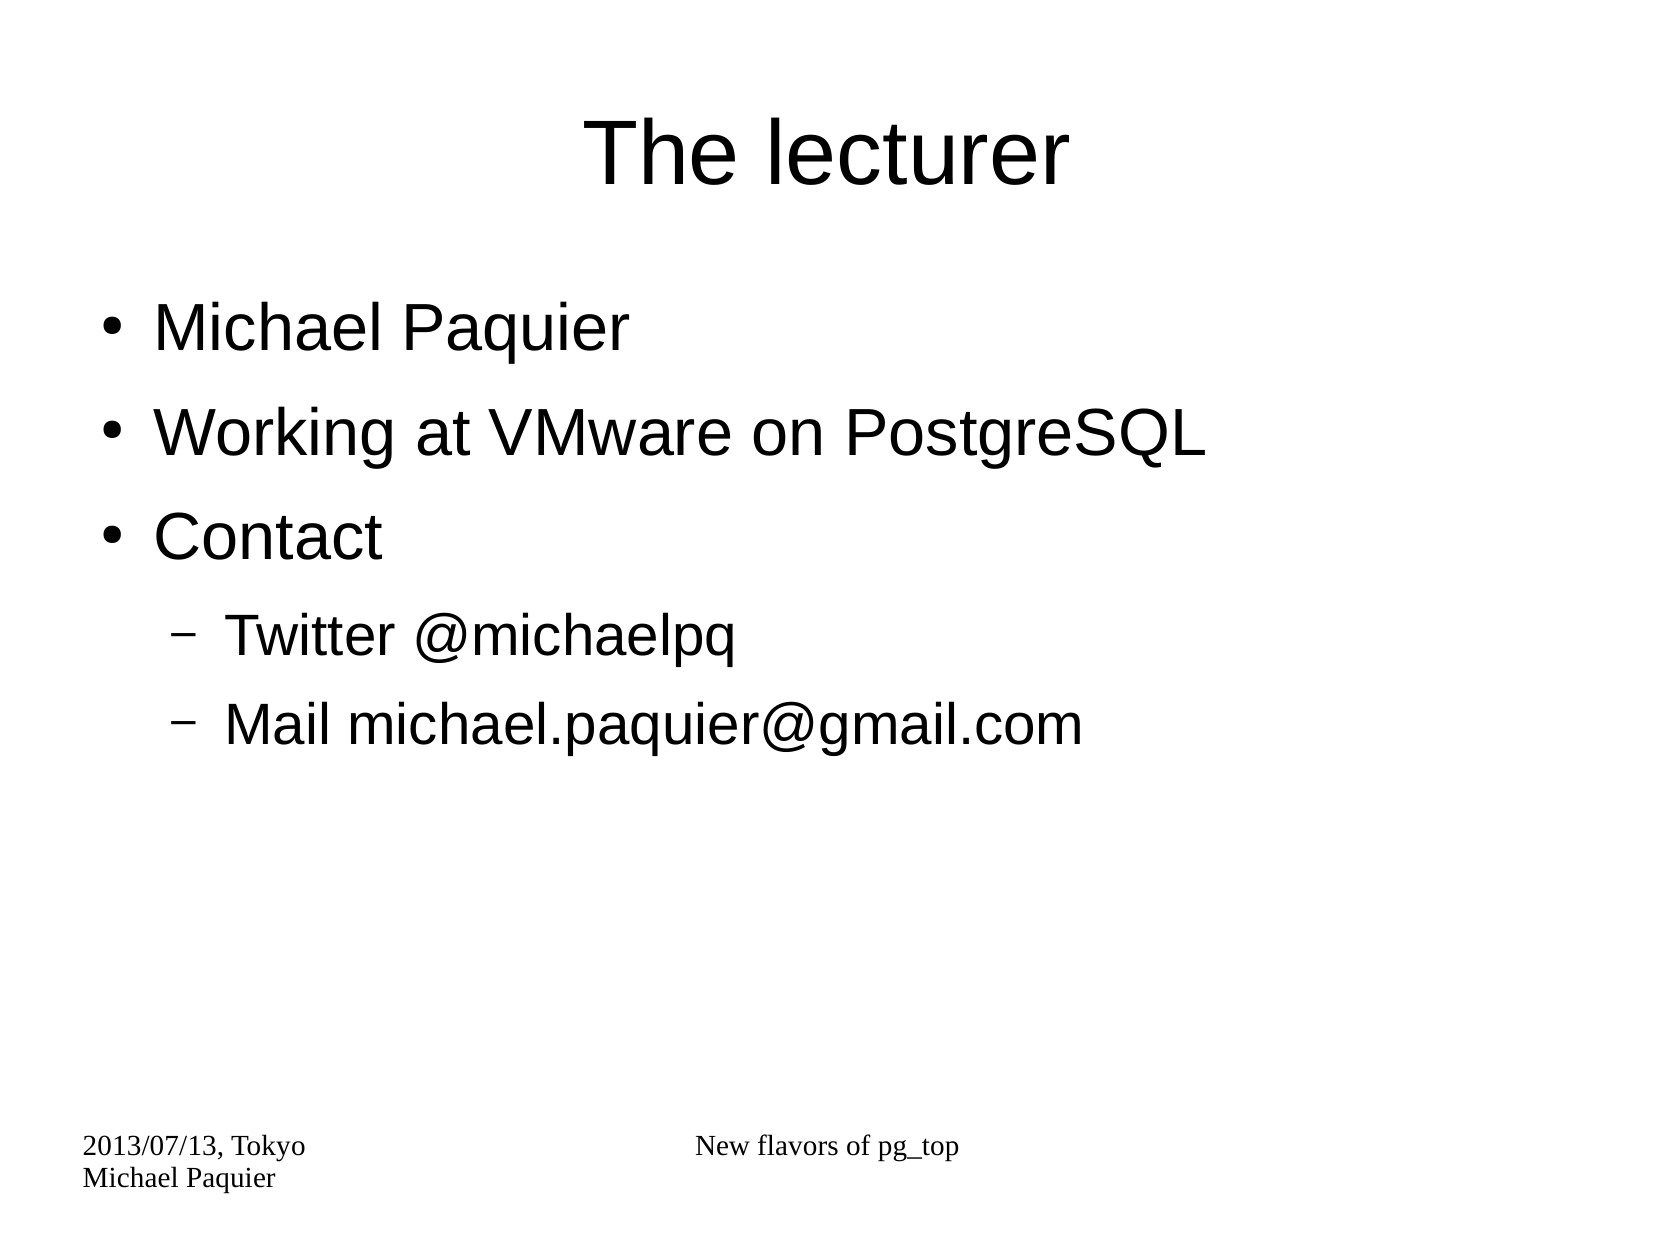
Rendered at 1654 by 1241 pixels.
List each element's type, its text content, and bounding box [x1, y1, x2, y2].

list Michael Paquier Working at VMware on PostgreSQL Contact Twitter @michaelpq Mail michael.paquier@gmail.com [82, 290, 1571, 1010]
title The lecturer [82, 49, 1571, 257]
